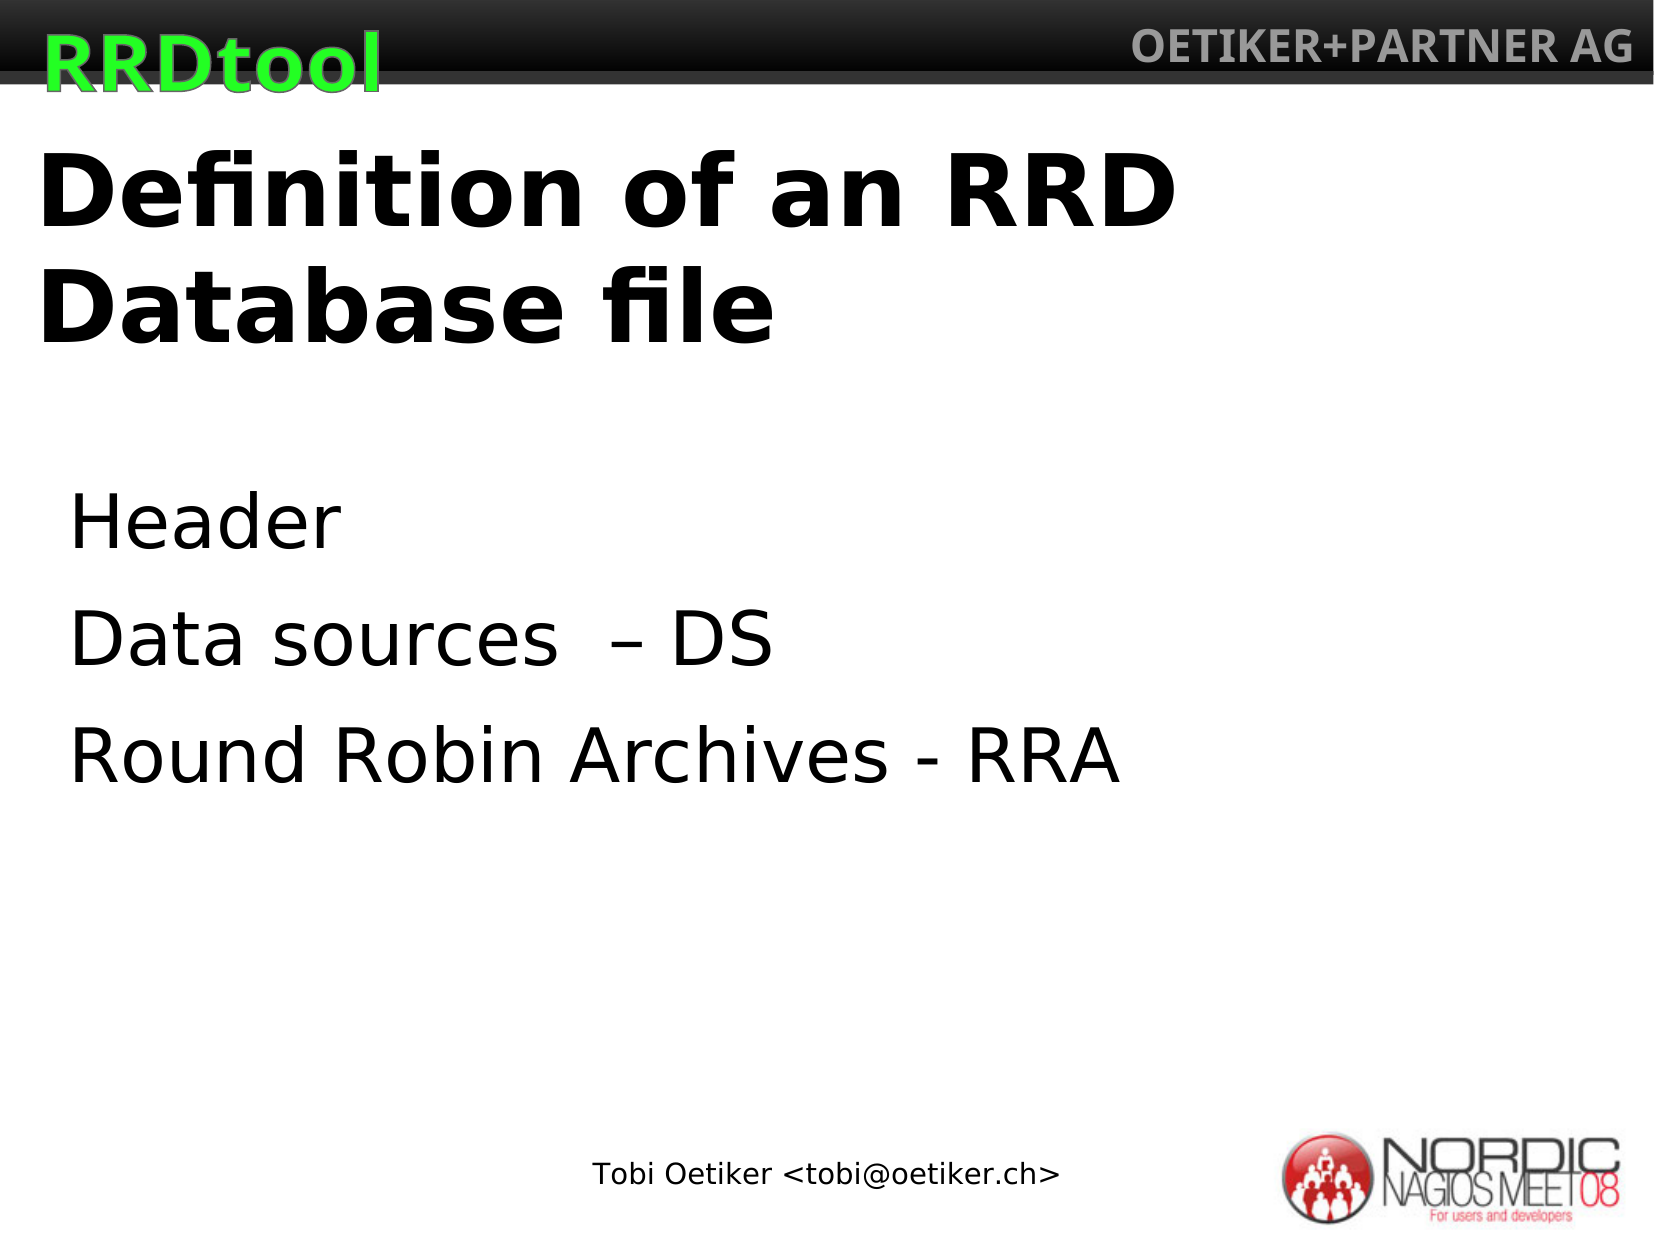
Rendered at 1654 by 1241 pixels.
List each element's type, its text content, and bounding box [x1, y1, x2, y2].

title Definition of an RRD Database file [35, 133, 1574, 367]
list Header Data sources – DS Round Robin Archives - RRA [50, 478, 1571, 1064]
picture [1262, 1116, 1654, 1241]
